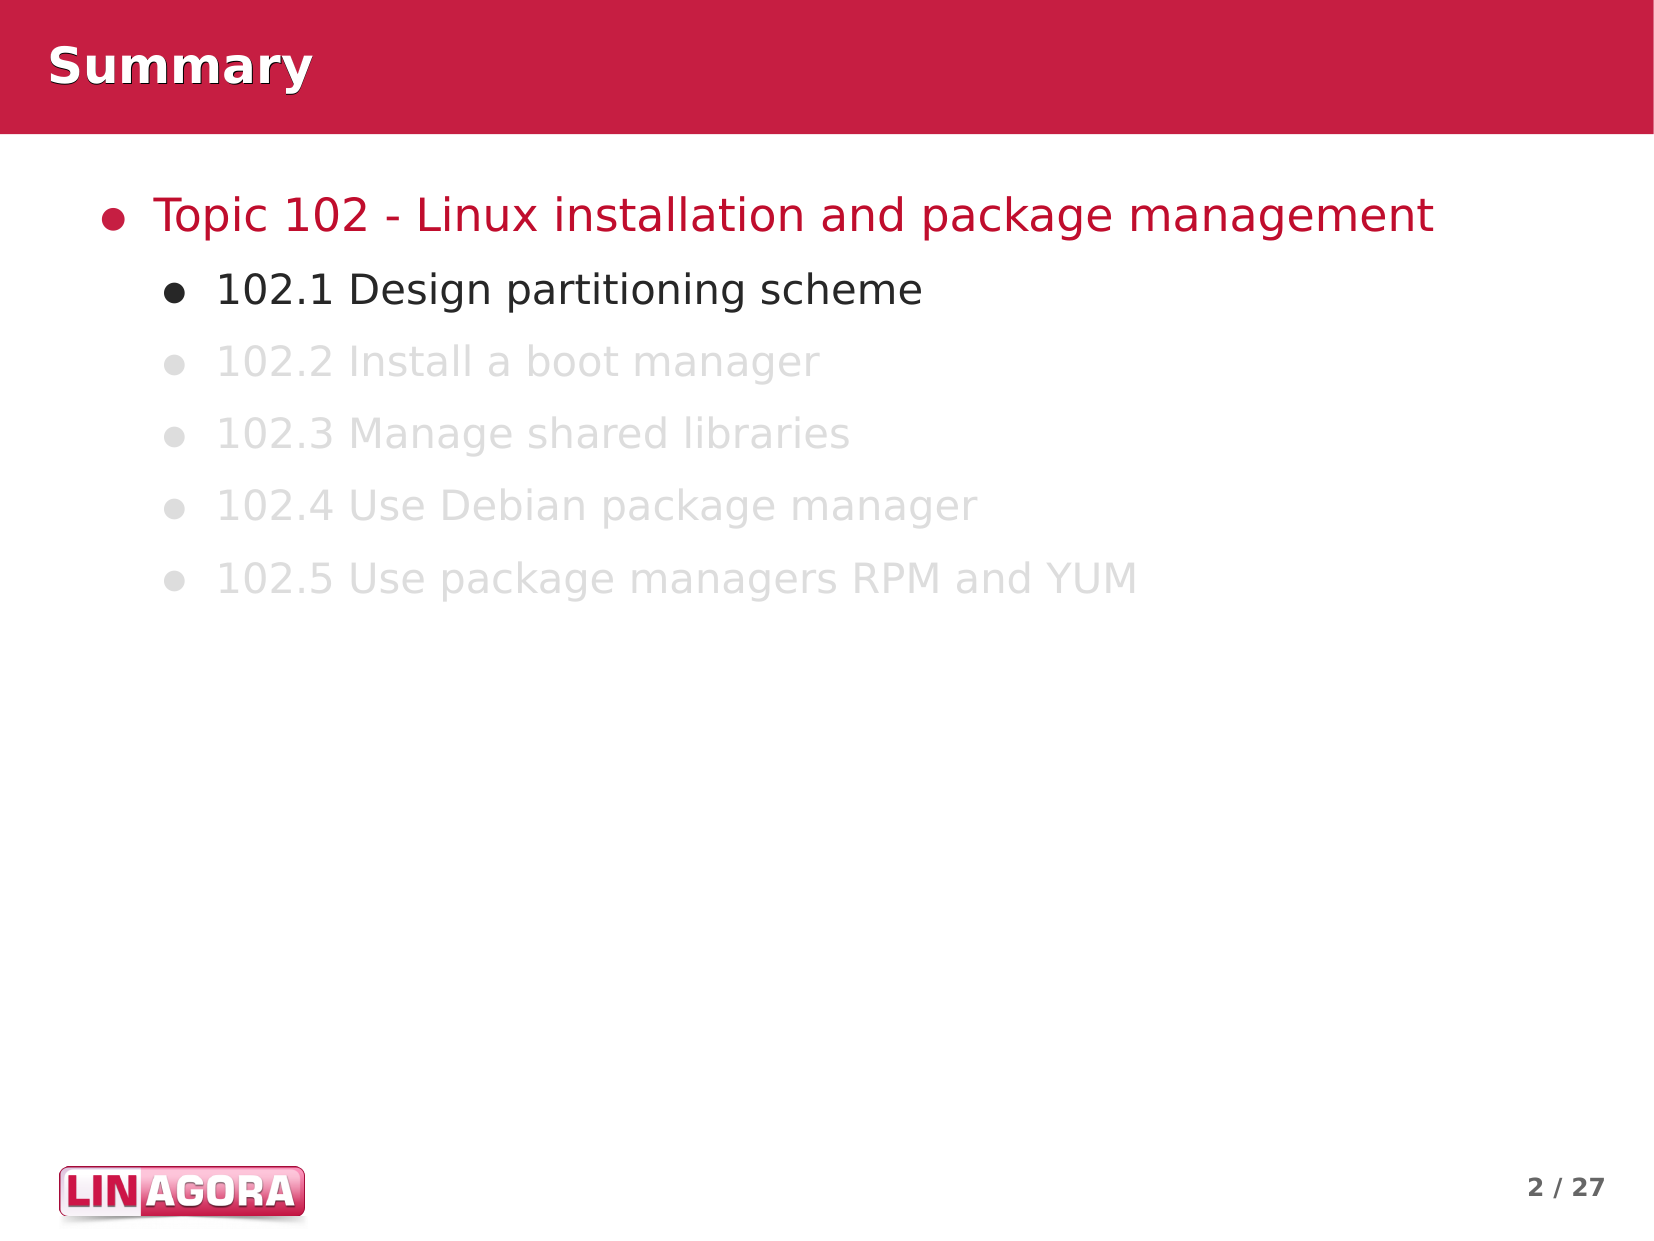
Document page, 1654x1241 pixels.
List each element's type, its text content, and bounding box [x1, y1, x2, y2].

picture [59, 1166, 308, 1229]
list Topic 102 - Linux installation and package management 102.1 Design partitioning scheme 102.2 Install a boot manager 102.3 Manage shared libraries 102.4 Use Debian package manager 102.5 Use package managers RPM and YUM [82, 188, 1571, 1134]
title Summary [47, 7, 1624, 126]
